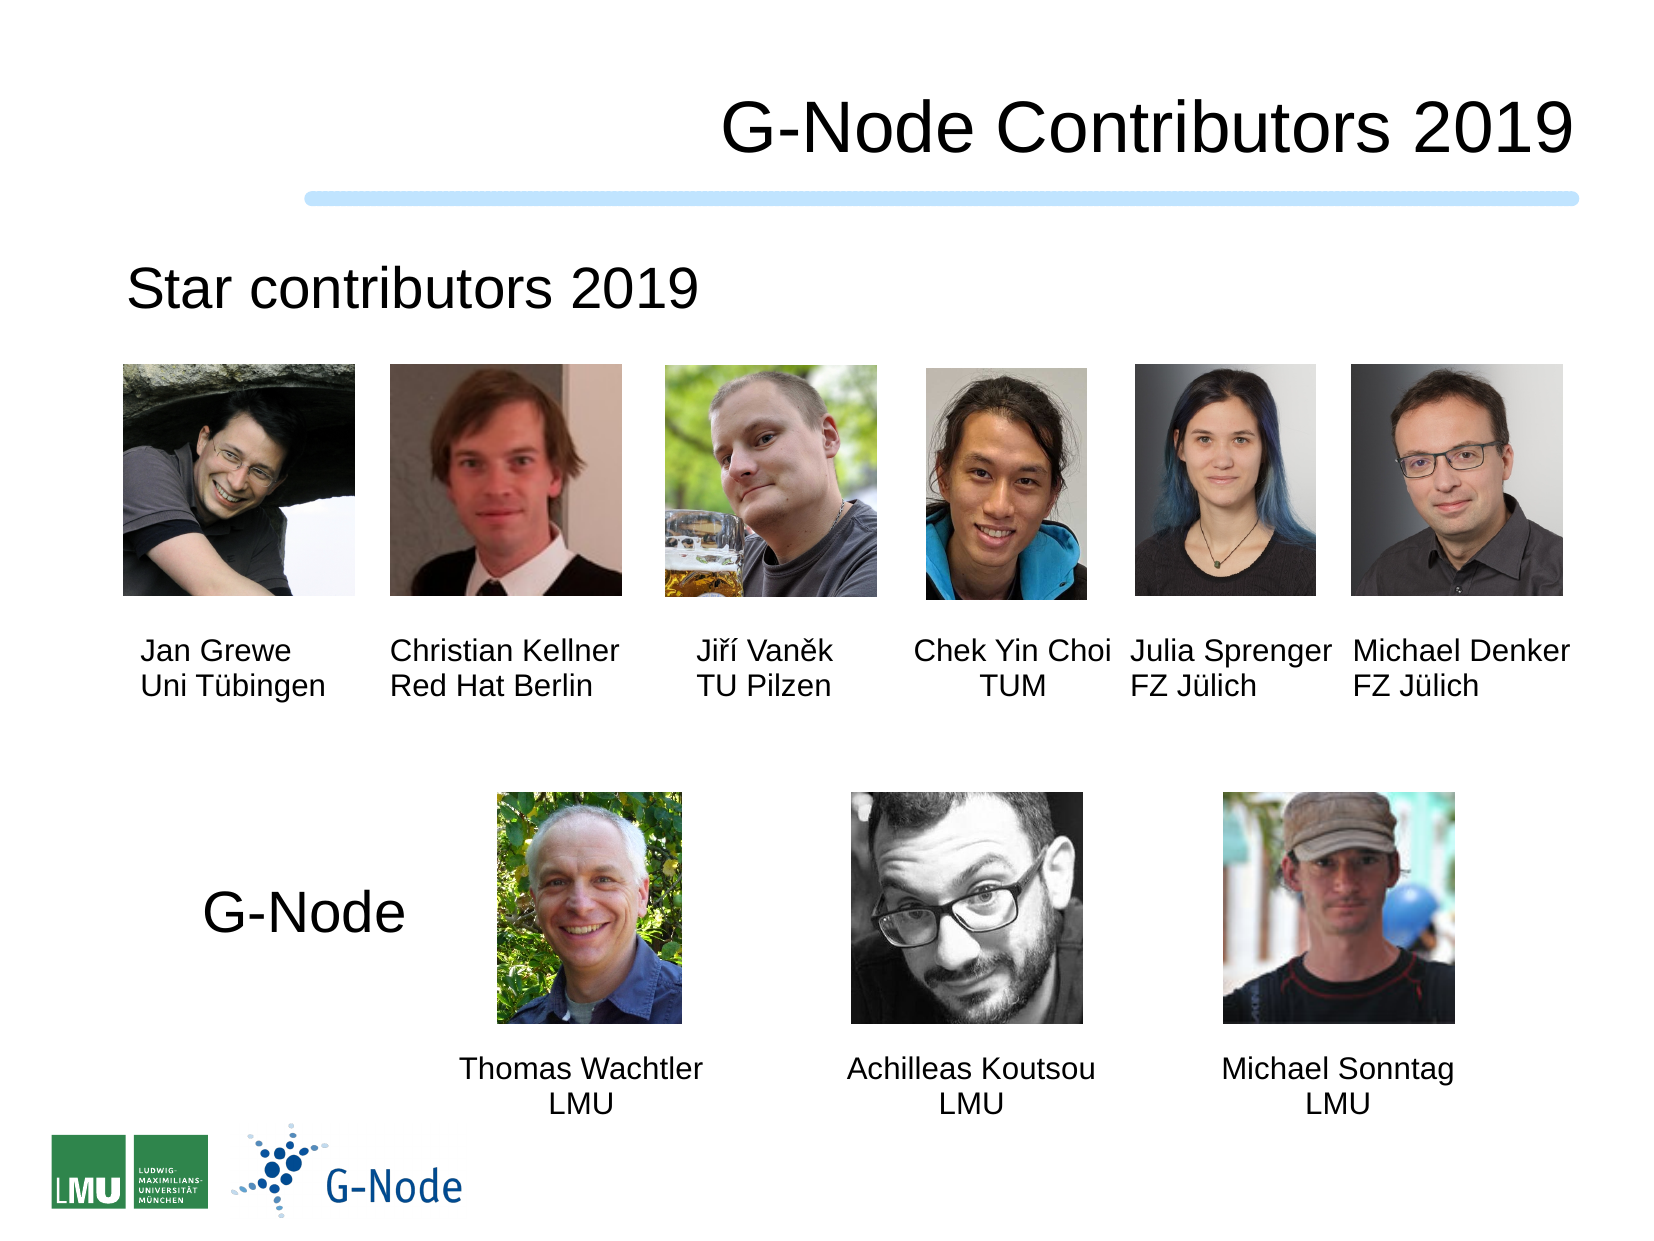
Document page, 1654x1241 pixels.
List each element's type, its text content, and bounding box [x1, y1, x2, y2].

text_box Michael Sonntag LMU [1206, 1043, 1471, 1129]
text_box Christian Kellner Red Hat Berlin [375, 625, 636, 711]
text_box Julia Sprenger FZ Jülich [1115, 625, 1337, 711]
picture [1135, 364, 1316, 596]
text_box Michael Denker FZ Jülich [1337, 625, 1586, 711]
picture [497, 792, 682, 1024]
picture [1351, 364, 1563, 596]
text_box Jan Grewe Uni Tübingen [125, 625, 342, 711]
text_box Achilleas Koutsou LMU [832, 1043, 1112, 1129]
picture [926, 368, 1087, 601]
picture [1223, 792, 1455, 1024]
picture [390, 364, 622, 596]
picture [665, 365, 877, 597]
text_box G-Node Contributors 2019 [87, 30, 1576, 226]
list G-Node [131, 879, 450, 997]
text_box Thomas Wachtler LMU [444, 1044, 719, 1129]
text_box Chek Yin Choi TUM [898, 625, 1115, 711]
picture [123, 364, 355, 596]
picture [851, 792, 1083, 1024]
list Star contributors 2019 [55, 255, 733, 328]
picture [230, 1123, 467, 1219]
text_box Jiří Vaněk TU Pilzen [681, 625, 849, 711]
